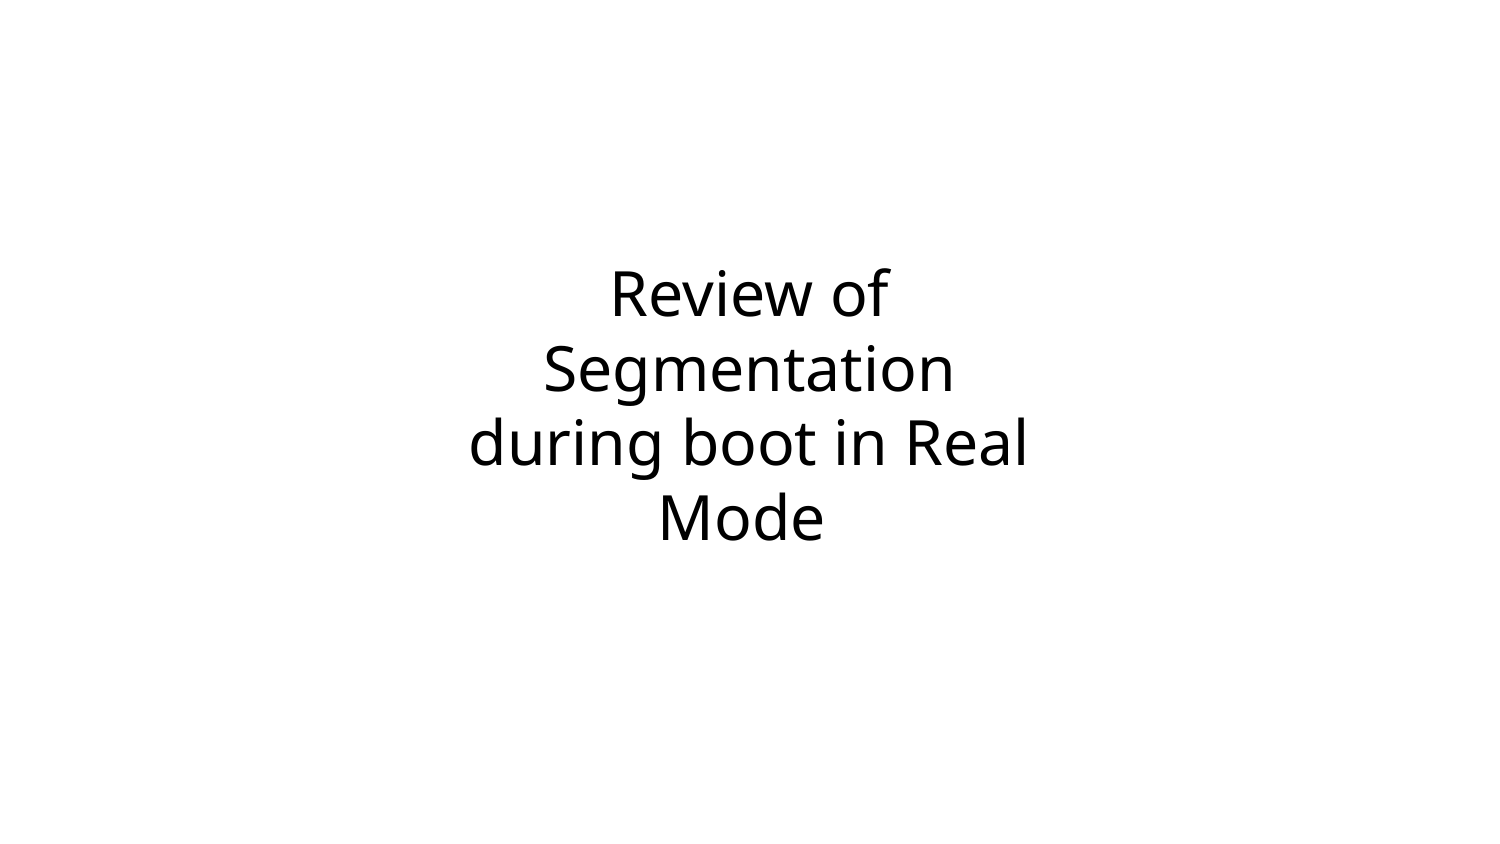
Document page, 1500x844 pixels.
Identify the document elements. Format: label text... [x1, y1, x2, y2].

text_box Review of Segmentation during boot in Real Mode [431, 238, 1069, 670]
